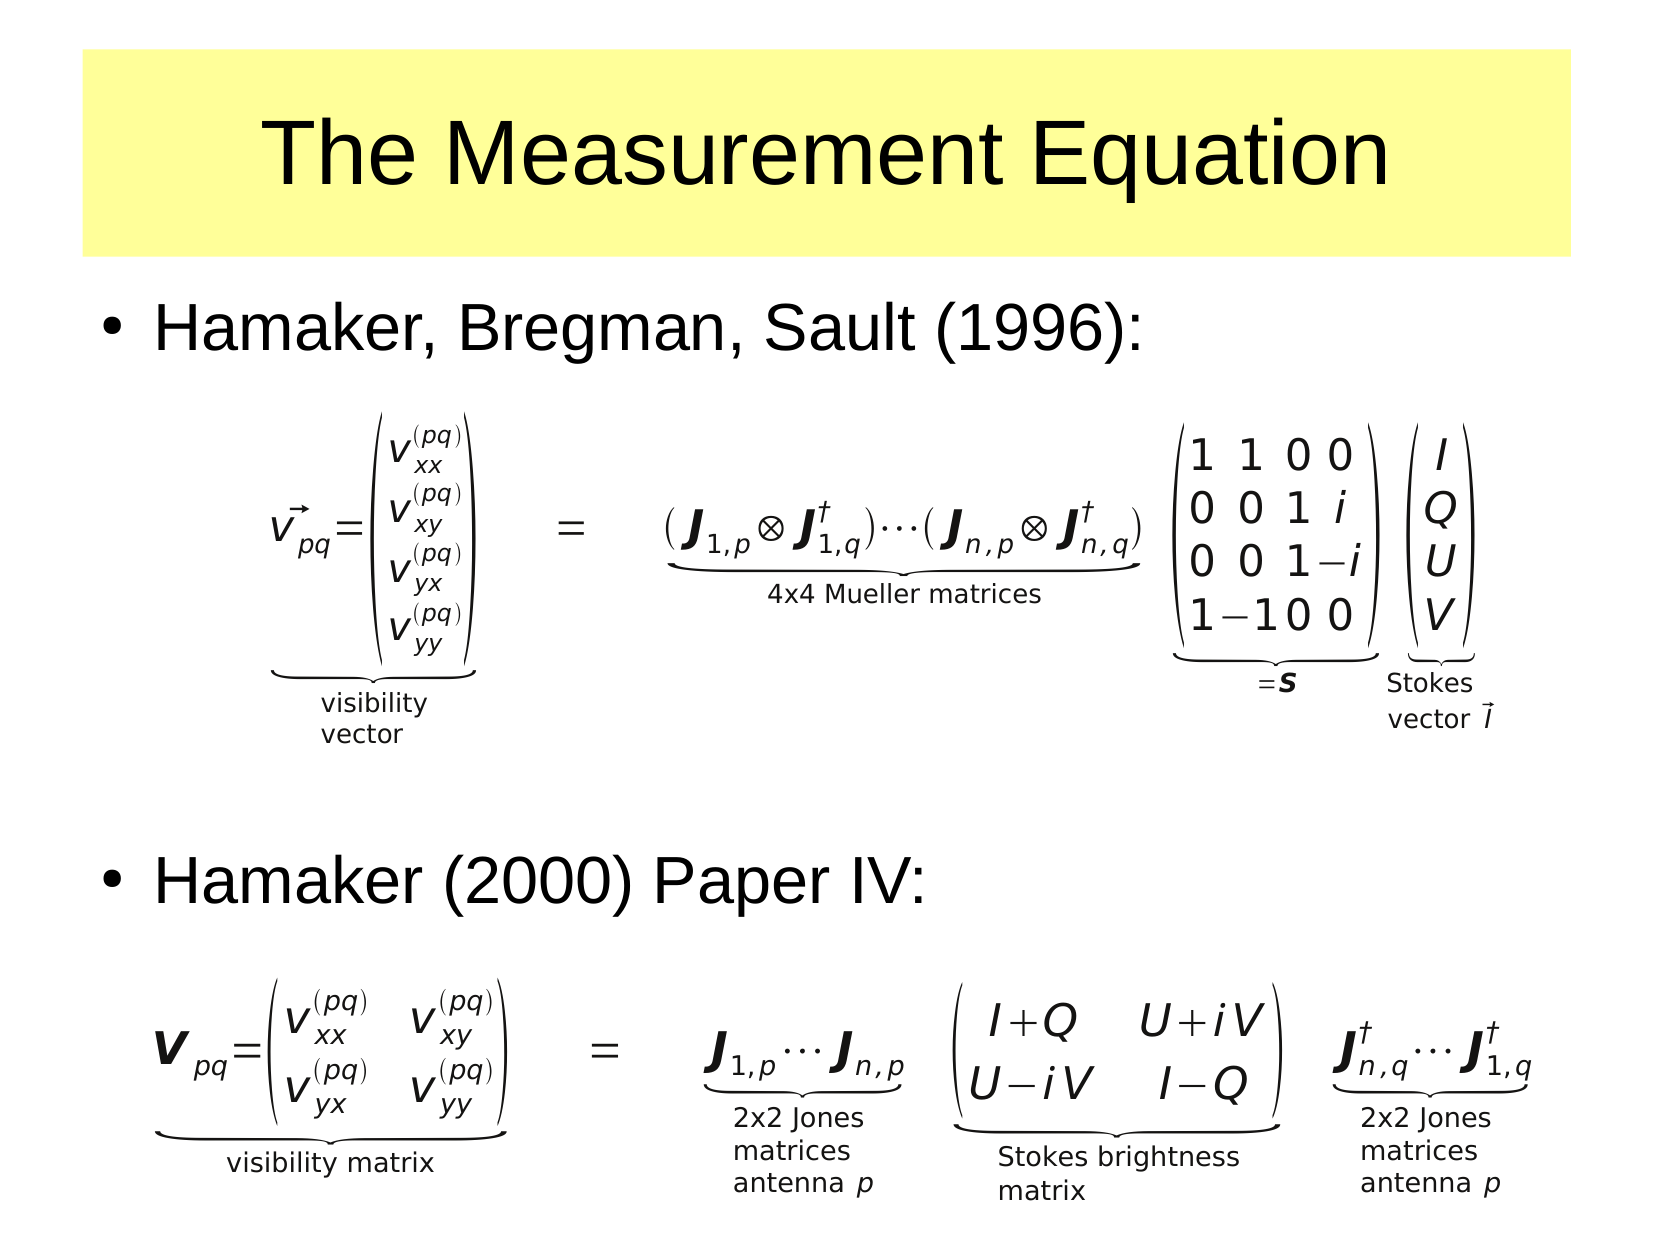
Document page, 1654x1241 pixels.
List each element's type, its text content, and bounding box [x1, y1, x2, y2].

chart [163, 408, 1501, 750]
list Hamaker, Bregman, Sault (1996): Hamaker (2000) Paper IV: [82, 290, 1571, 1109]
title The Measurement Equation [82, 49, 1571, 257]
chart [144, 975, 1538, 1206]
